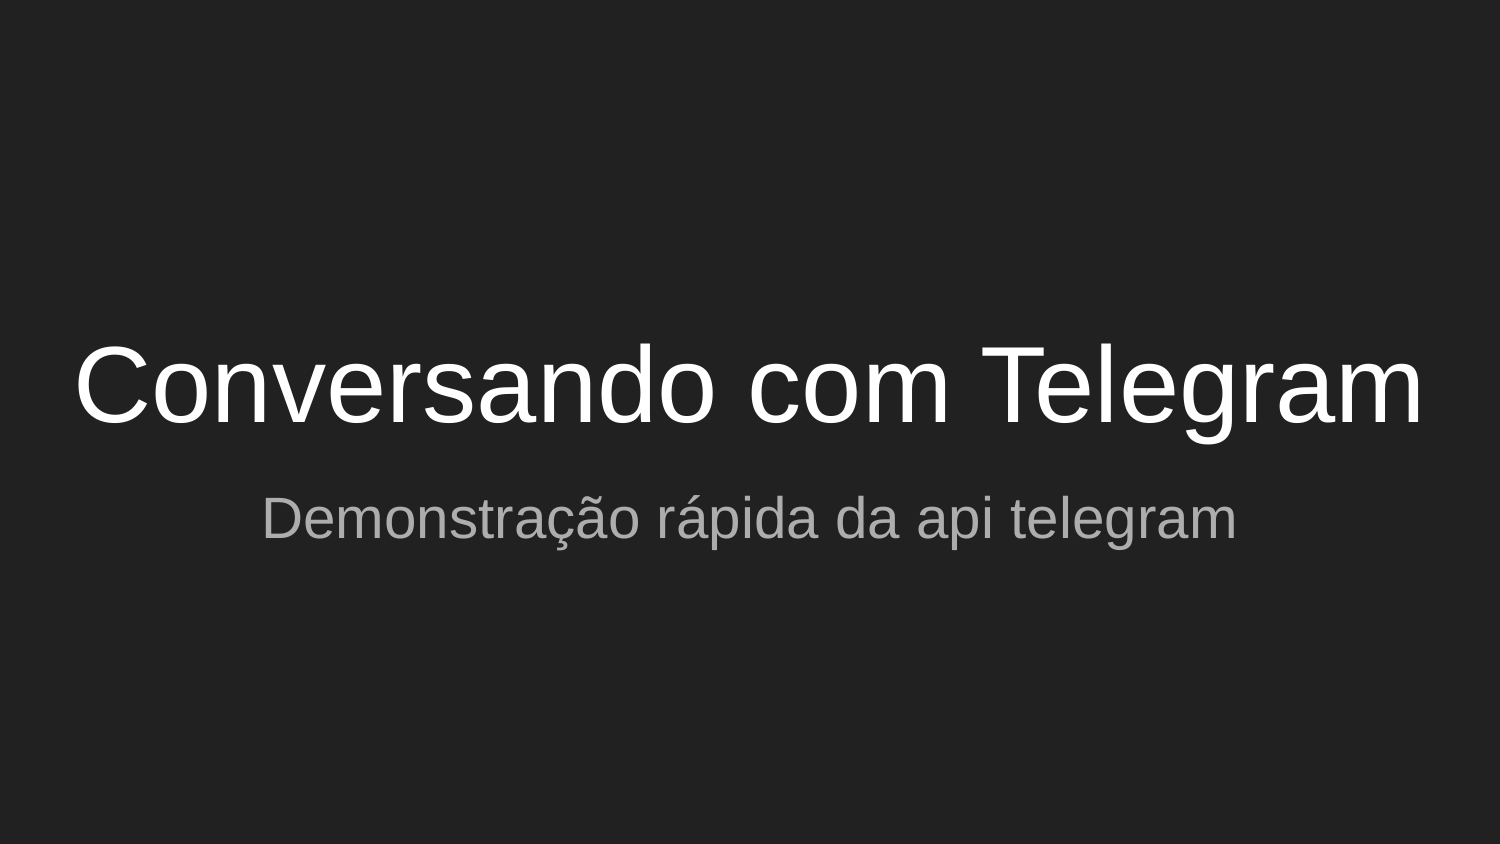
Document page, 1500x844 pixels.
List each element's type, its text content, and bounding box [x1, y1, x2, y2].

title Conversando com Telegram [51, 122, 1449, 459]
subtitle Demonstração rápida da api telegram [51, 464, 1449, 595]
